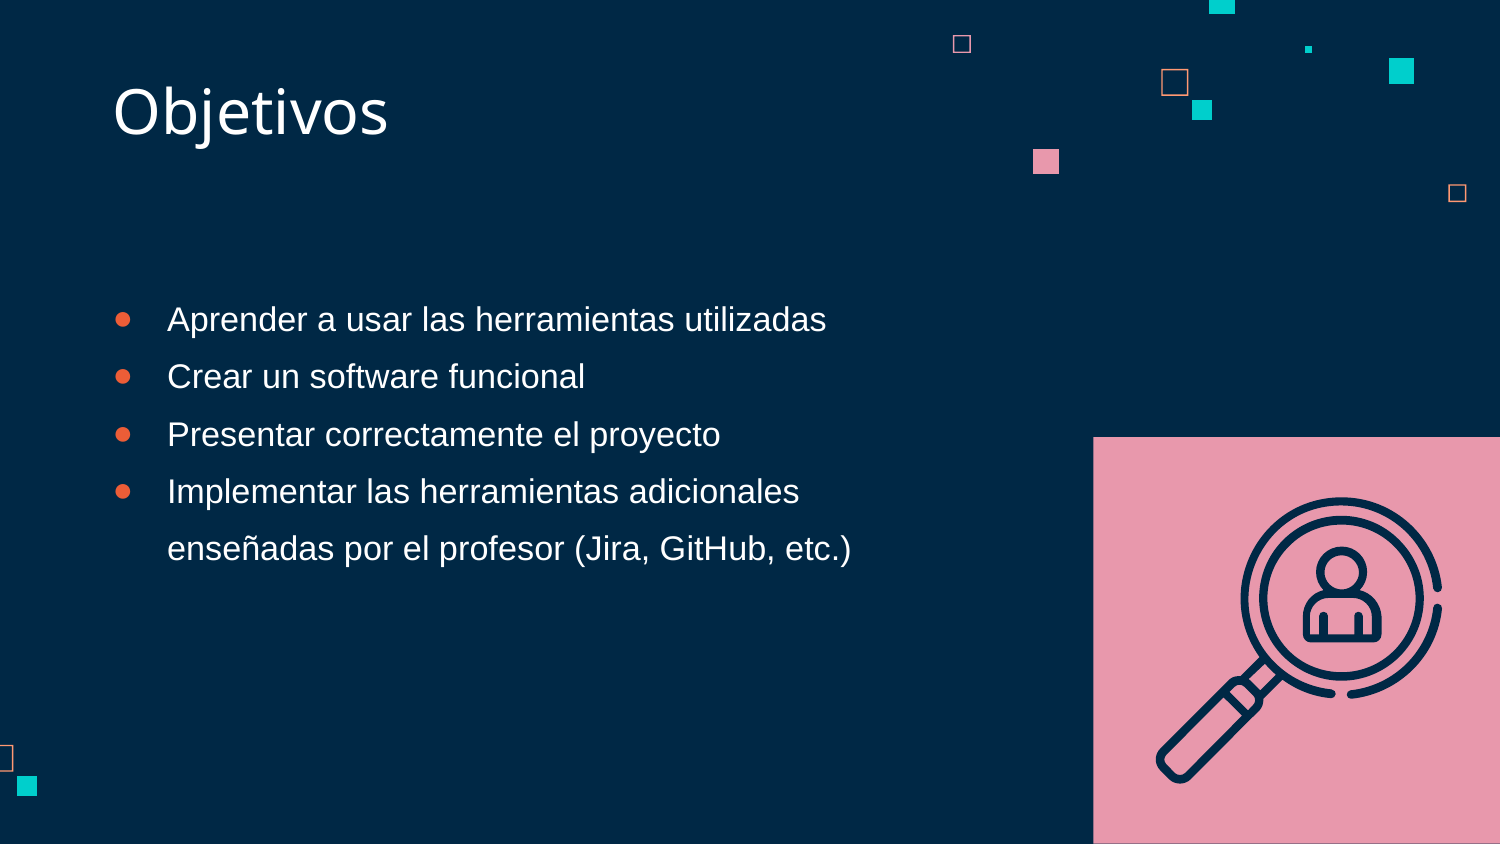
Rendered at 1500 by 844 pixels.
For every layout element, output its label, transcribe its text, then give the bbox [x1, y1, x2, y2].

title Objetivos [97, 67, 874, 163]
text_box [1093, 437, 1500, 844]
list Aprender a usar las herramientas utilizadas Crear un software funcional Presentar correctamente el proyecto Implementar las herramientas adicionales enseñadas por el profesor (Jira, GitHub, etc.) [77, 265, 904, 844]
